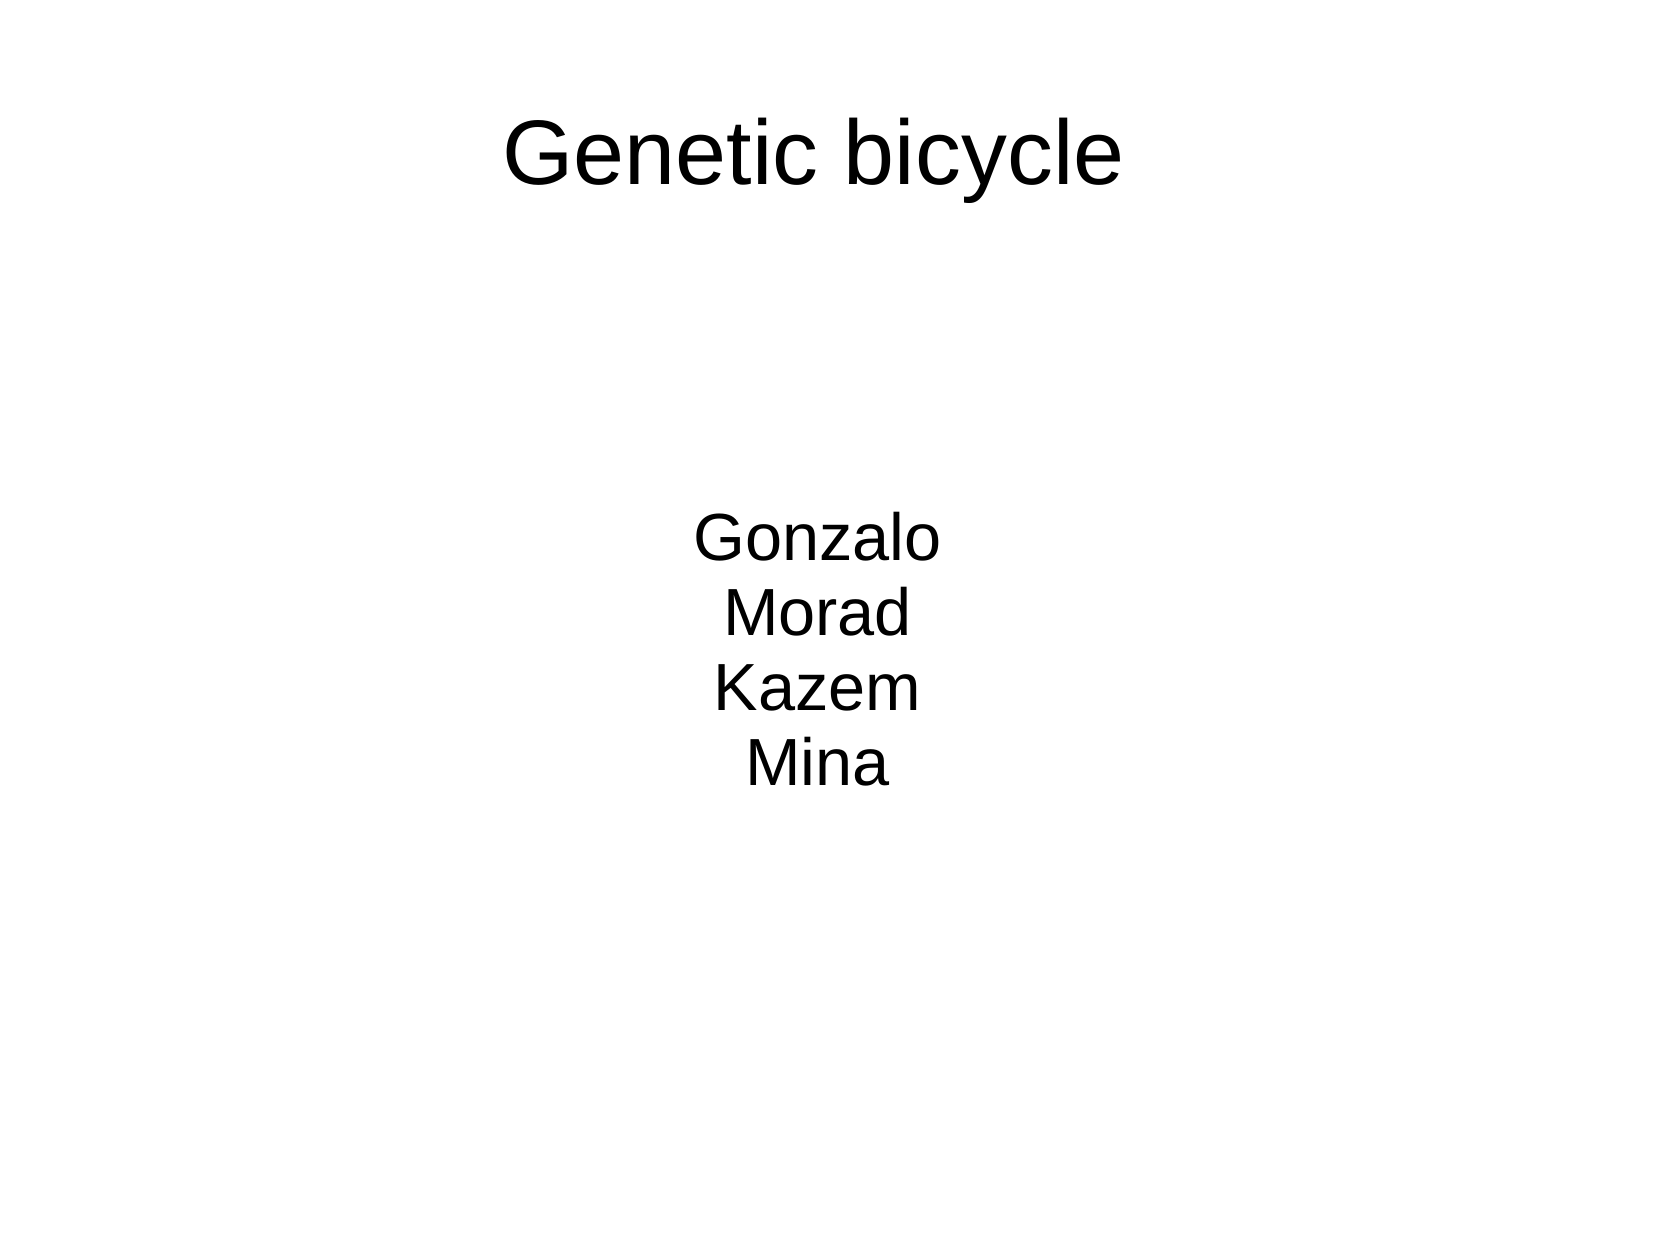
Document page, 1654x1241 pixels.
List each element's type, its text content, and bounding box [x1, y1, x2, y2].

title Genetic bicycle [82, 49, 1571, 257]
subtitle Gonzalo Morad Kazem Mina [82, 290, 1571, 1010]
